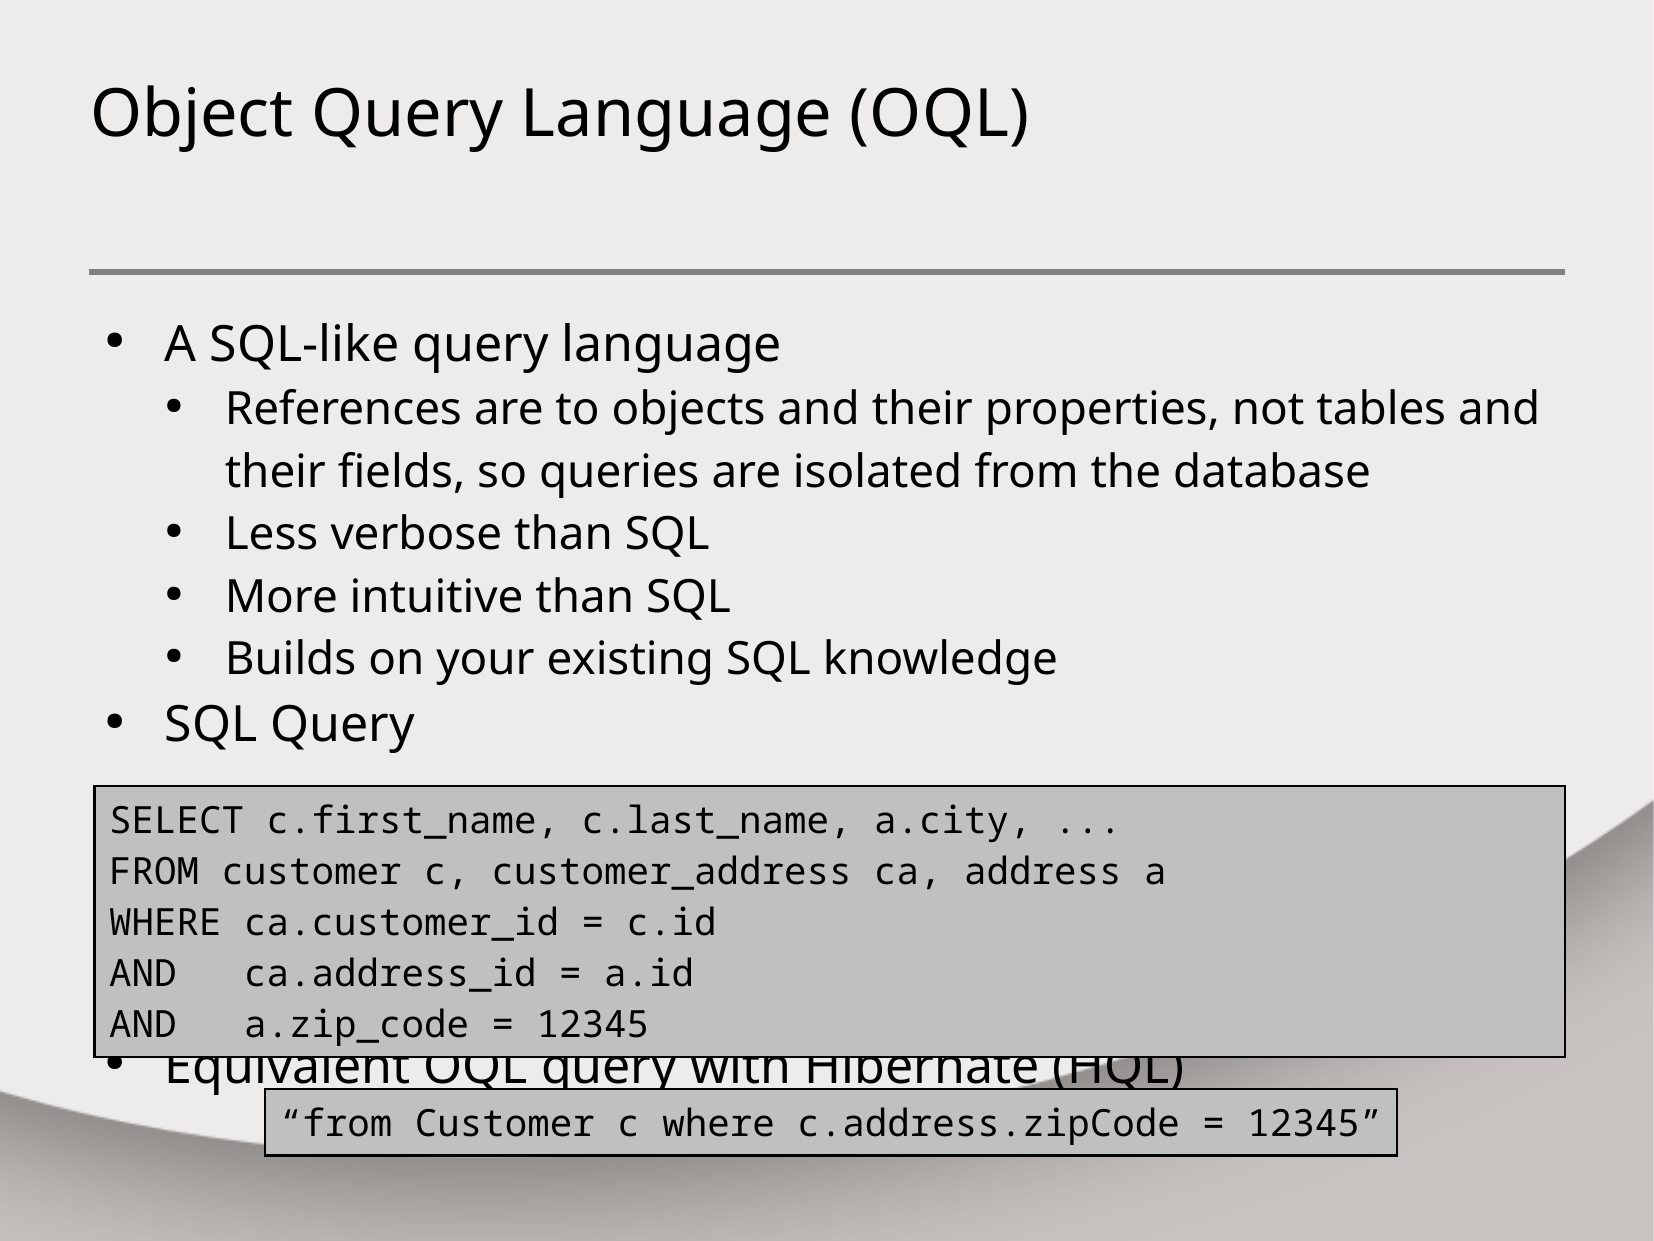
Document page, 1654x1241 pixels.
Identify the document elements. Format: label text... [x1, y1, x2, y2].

title Object Query Language (OQL) [90, 75, 1565, 238]
text_box A SQL-like query language References are to objects and their properties, not tables and their fields, so queries are isolated from the database Less verbose than SQL More intuitive than SQL Builds on your existing SQL knowledge SQL Query Equivalent OQL query with Hibernate (HQL) [90, 300, 1567, 1157]
text_box “from Customer c where c.address.zipCode = 12345” [265, 1088, 1398, 1156]
text_box SELECT c.first_name, c.last_name, a.city, ... FROM customer c, customer_address ca, address a WHERE ca.customer_id = c.id AND ca.address_id = a.id AND a.zip_code = 12345 [94, 785, 1566, 1057]
picture [0, 0, 1654, 1241]
